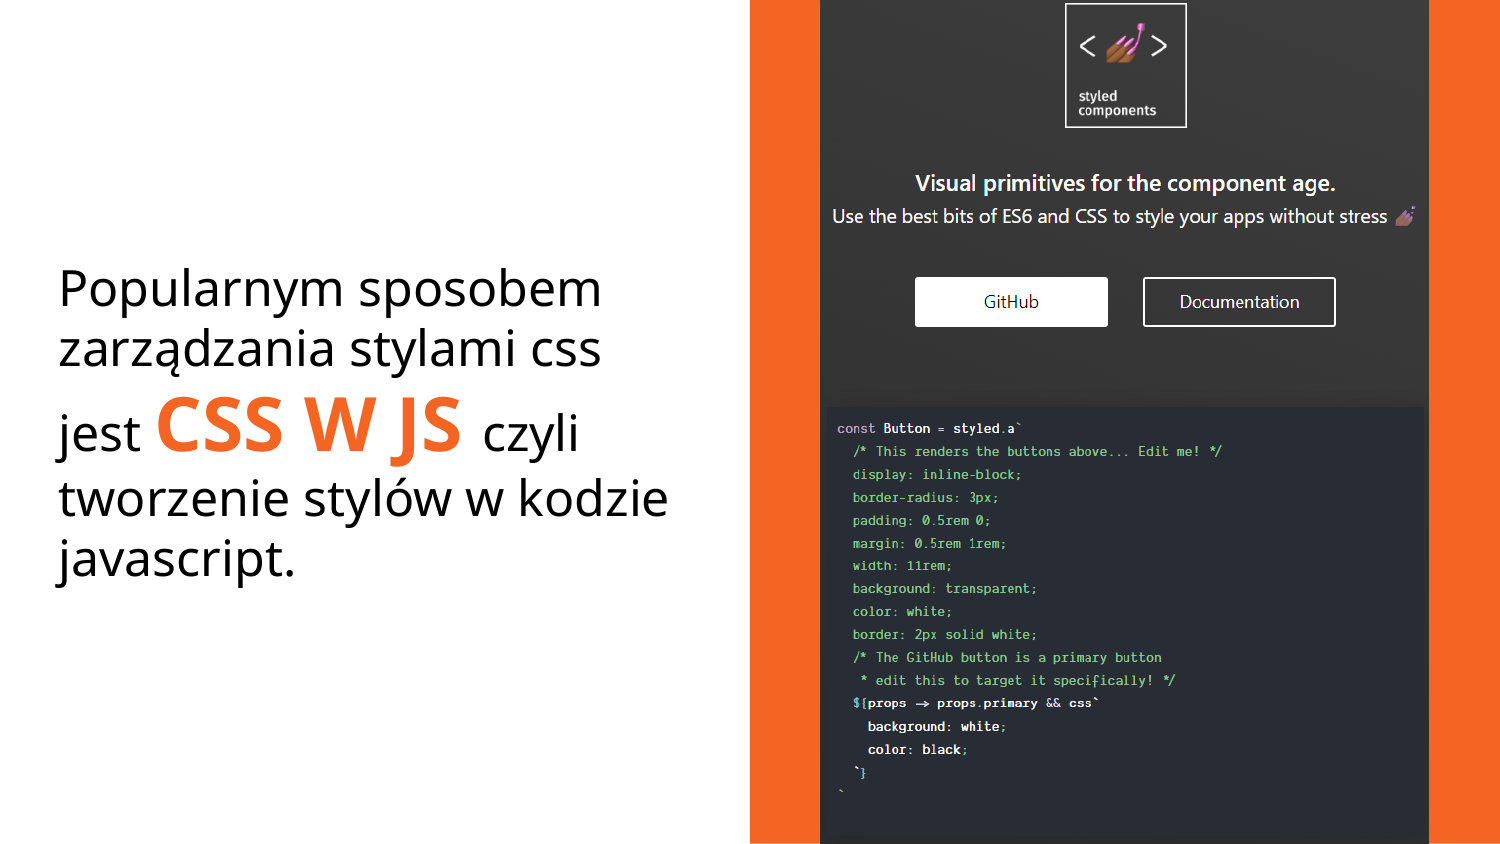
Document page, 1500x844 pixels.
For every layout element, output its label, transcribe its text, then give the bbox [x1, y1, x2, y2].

title Popularnym sposobem zarządzania stylami css jest CSS W JS czyli tworzenie stylów w kodzie javascript. [43, 313, 708, 530]
picture [750, 0, 1500, 844]
